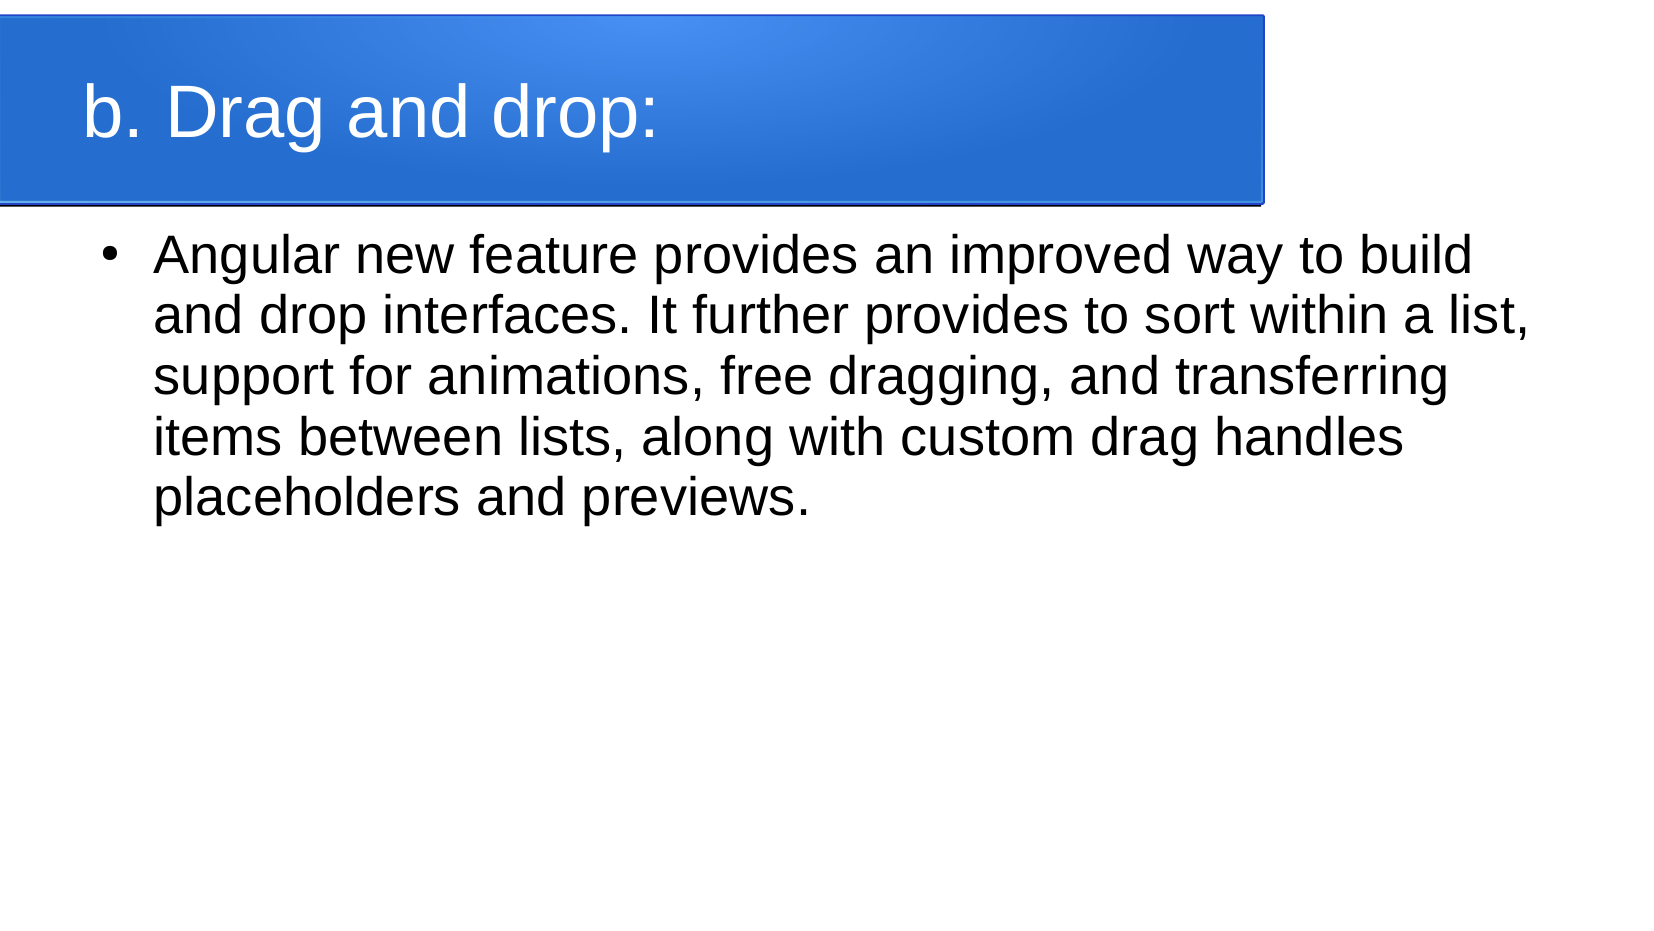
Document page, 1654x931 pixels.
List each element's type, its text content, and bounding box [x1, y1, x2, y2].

title b. Drag and drop: [82, 35, 1235, 189]
list Angular new feature provides an improved way to build and drop interfaces. It further provides to sort within a list, support for animations, free dragging, and transferring items between lists, along with custom drag handles placeholders and previews. [82, 224, 1571, 764]
